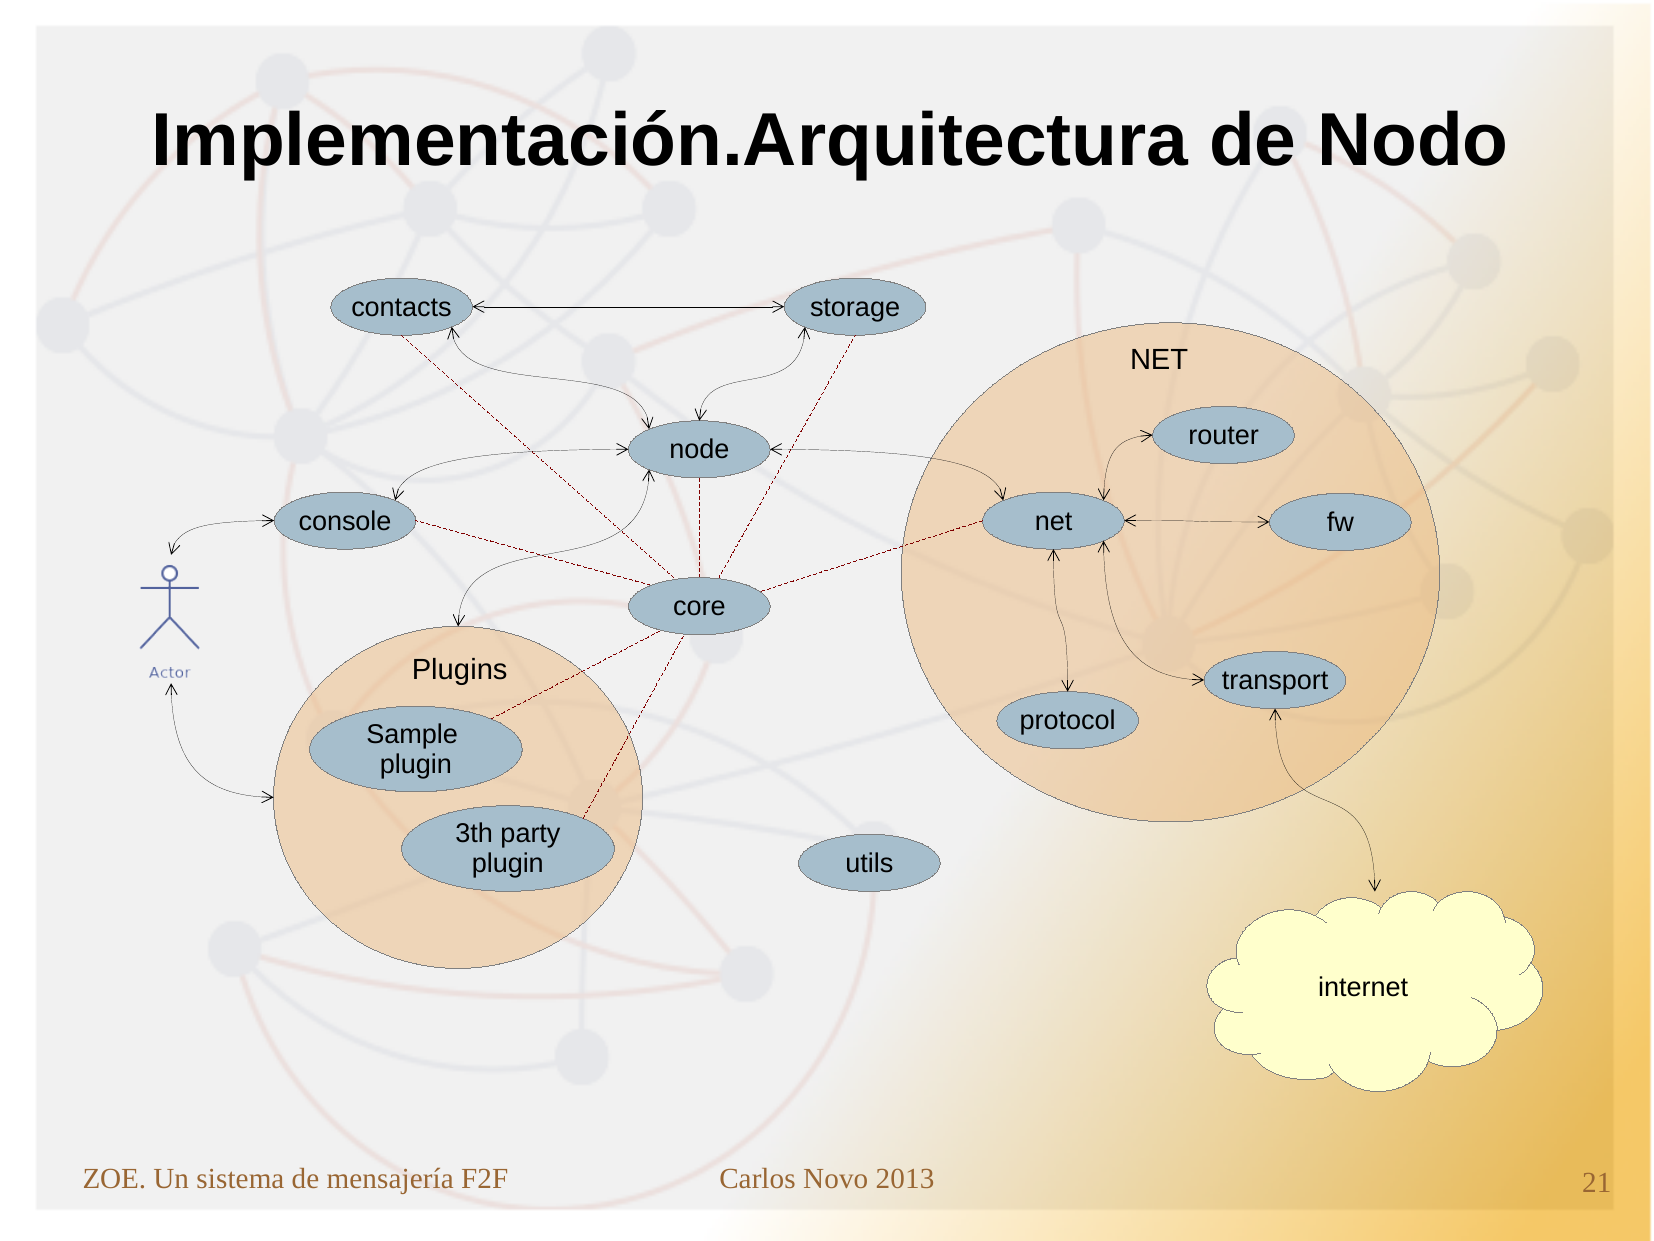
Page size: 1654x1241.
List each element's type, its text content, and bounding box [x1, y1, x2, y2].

text_box Plugins [397, 645, 572, 695]
text_box fw [1269, 493, 1412, 551]
text_box NET [1115, 335, 1214, 385]
text_box router [1152, 406, 1295, 464]
text_box console [274, 492, 416, 550]
text_box utils [798, 834, 941, 892]
text_box protocol [996, 691, 1139, 749]
text_box [273, 626, 643, 969]
text_box contacts [330, 278, 473, 336]
text_box core [628, 577, 771, 635]
text_box net [982, 492, 1125, 550]
text_box storage [784, 278, 926, 336]
text_box transport [1204, 651, 1346, 709]
text_box internet [1206, 891, 1543, 1092]
text_box 3th party plugin [401, 805, 615, 892]
text_box Sample plugin [309, 706, 523, 792]
text_box Implementación.Arquitectura de Nodo [103, 95, 1559, 185]
text_box [901, 459, 1303, 822]
text_box [931, 322, 1440, 789]
text_box node [628, 420, 771, 478]
picture [0, 0, 1654, 1241]
